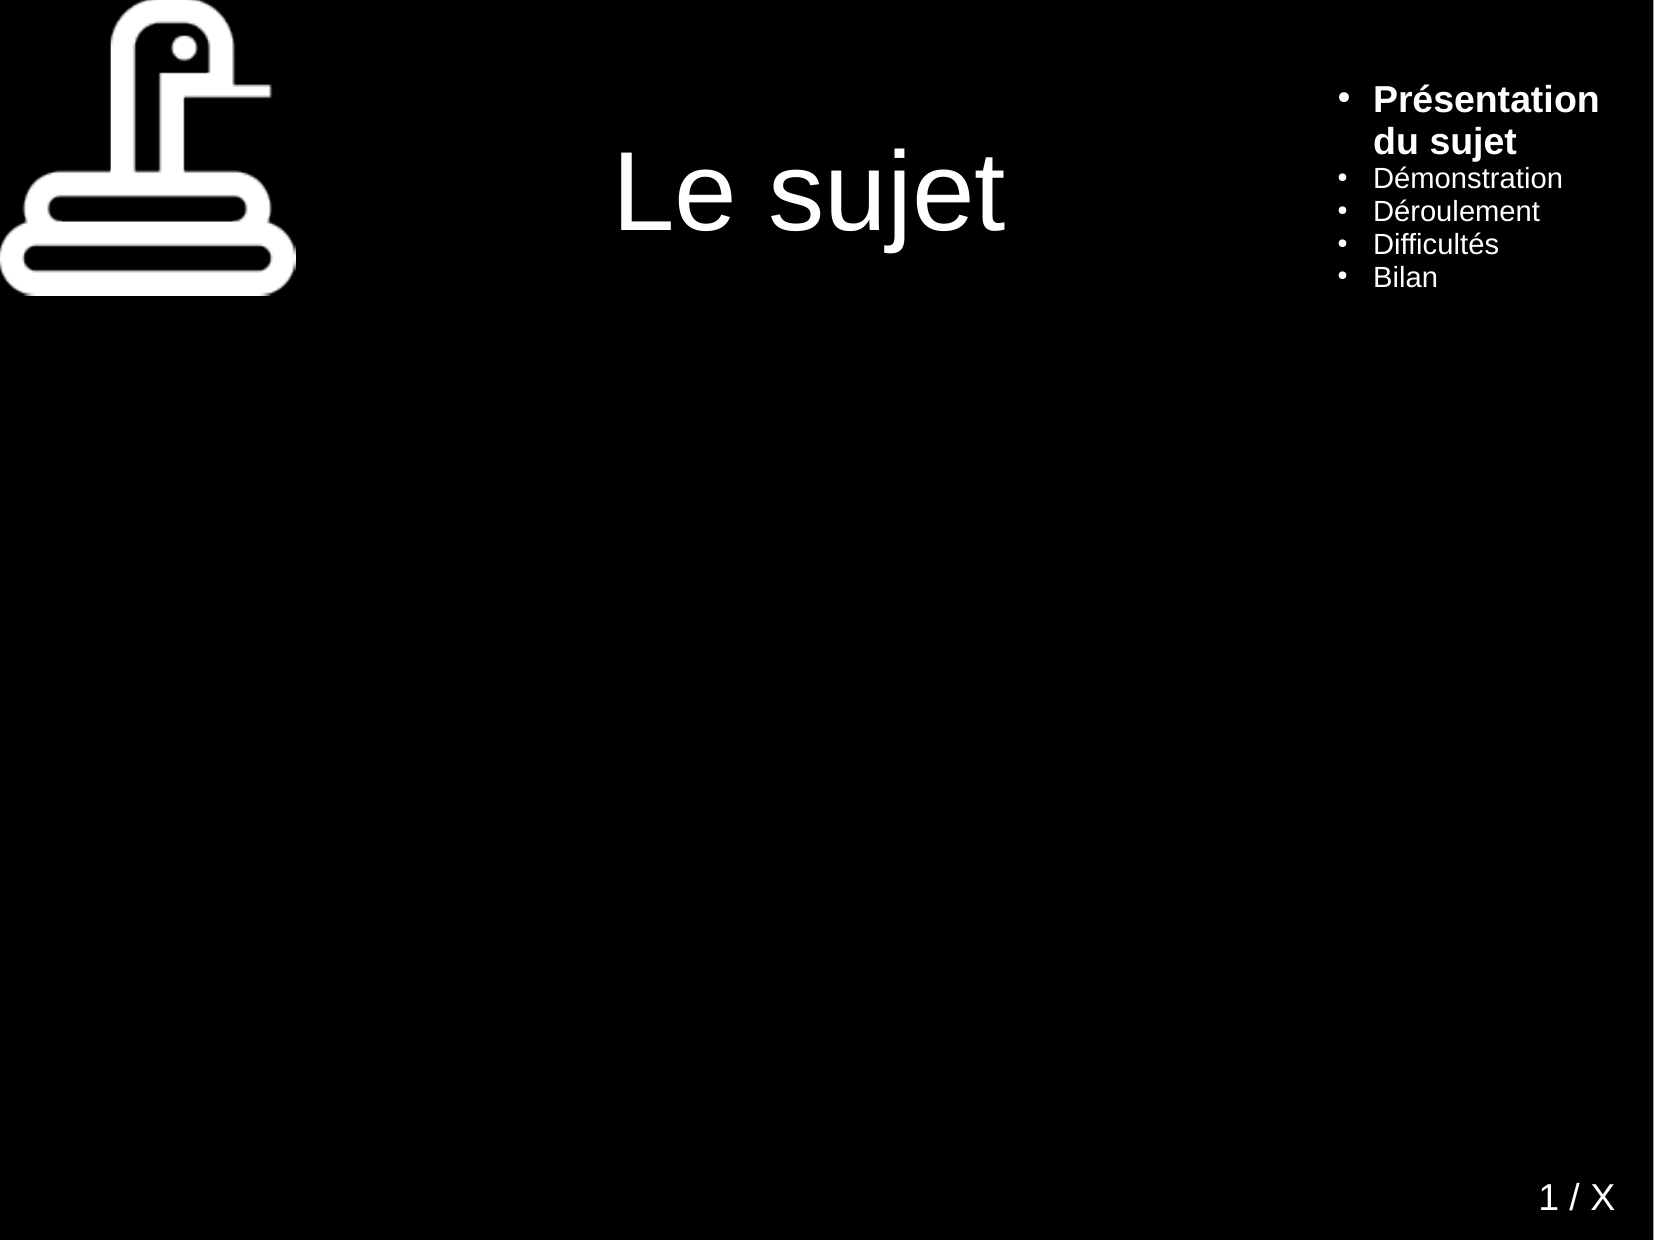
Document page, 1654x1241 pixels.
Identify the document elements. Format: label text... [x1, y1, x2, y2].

title Le sujet [296, 88, 1322, 296]
text_box 1 / X [1523, 1169, 1654, 1241]
text_box Présentation du sujet Démonstration Déroulement Difficultés Bilan [1322, 70, 1654, 301]
picture [0, 0, 296, 296]
